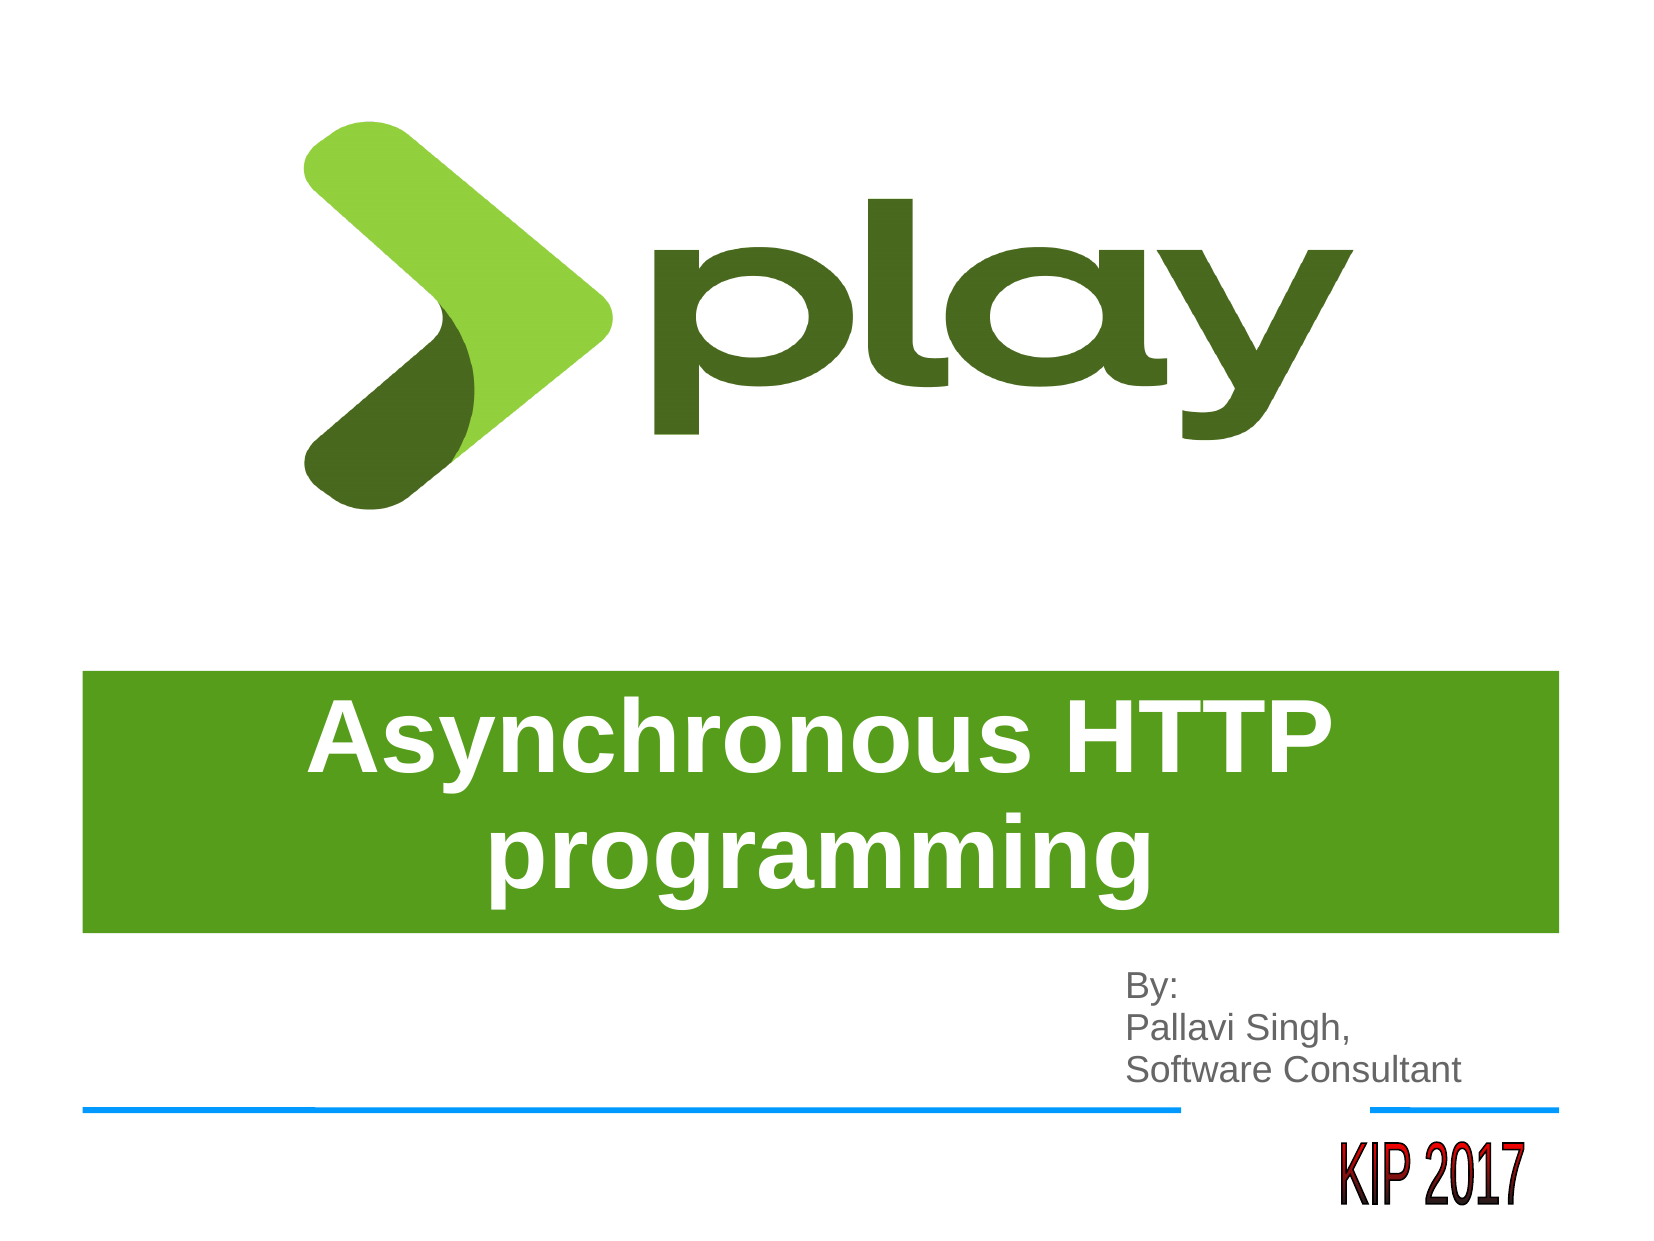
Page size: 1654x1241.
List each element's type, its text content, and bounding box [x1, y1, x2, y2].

text_box Asynchronous HTTP programming [82, 670, 1560, 934]
text_box By: Pallavi Singh, Software Consultant [1110, 956, 1560, 1098]
picture [236, 100, 1394, 531]
